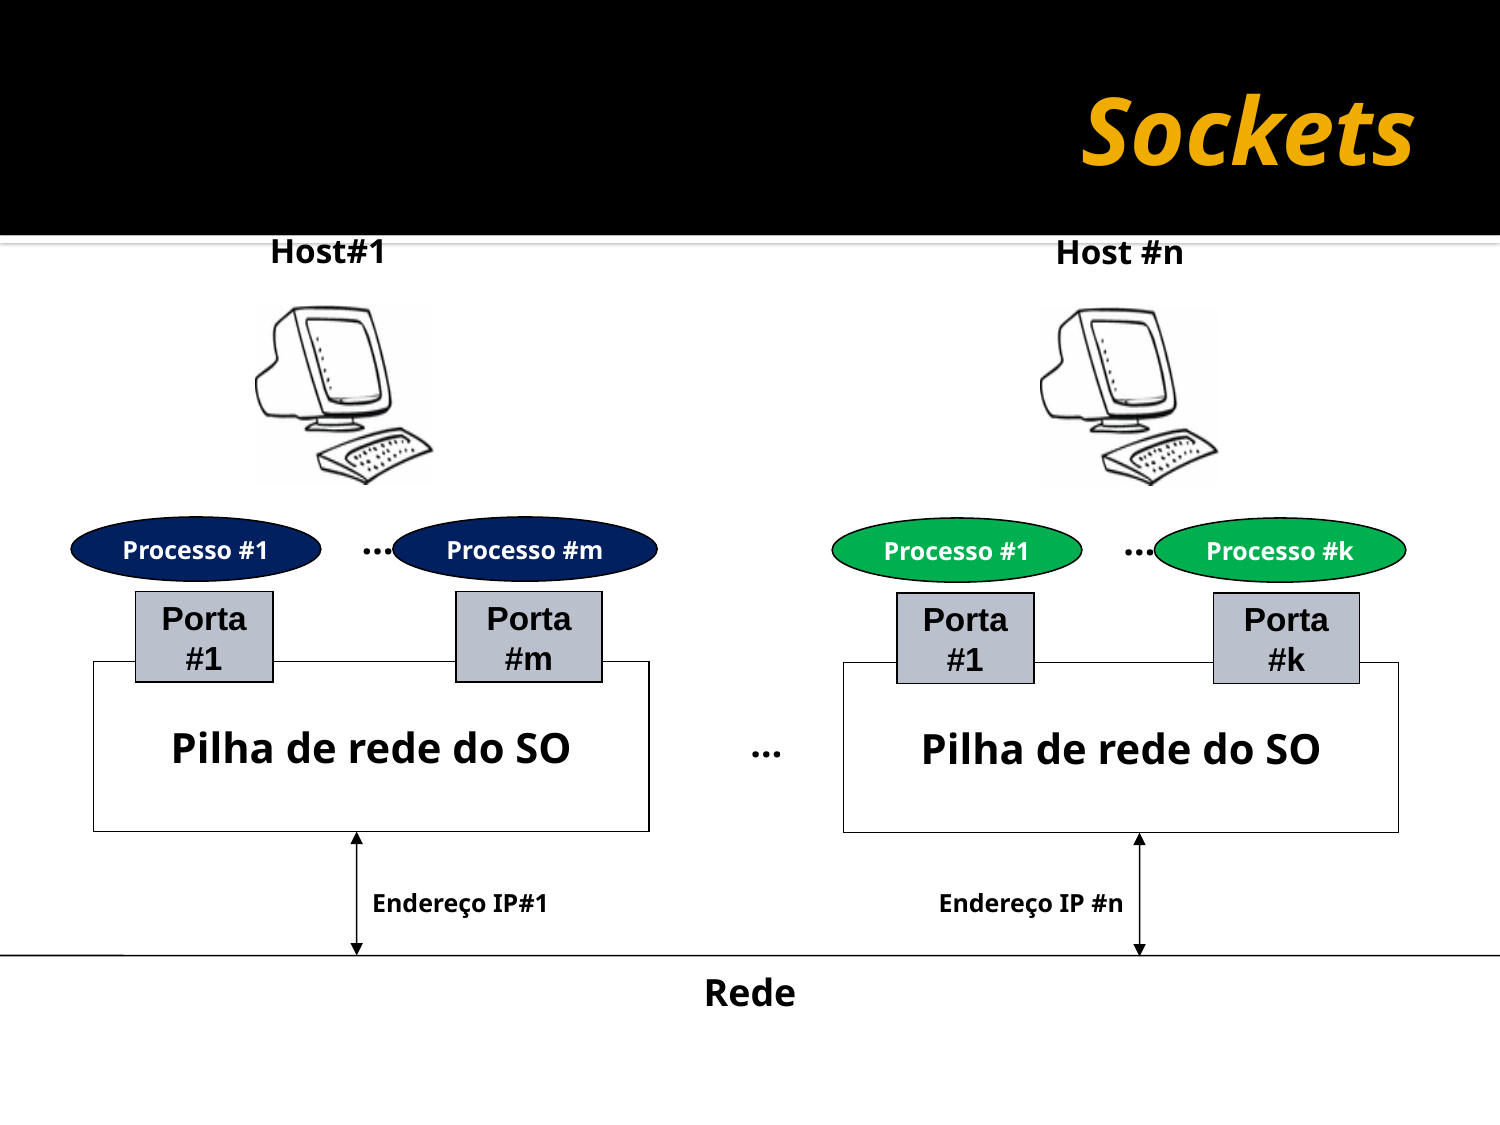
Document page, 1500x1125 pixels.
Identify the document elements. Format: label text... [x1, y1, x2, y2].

text_box Porta #1 [896, 592, 1034, 684]
text_box Host#1 [255, 222, 403, 278]
text_box Processo #m [409, 516, 658, 582]
text_box Pilha de rede do SO [843, 662, 1399, 833]
text_box … [346, 509, 409, 570]
text_box Endereço IP #n [923, 879, 1140, 926]
text_box … [1108, 510, 1171, 571]
text_box … [735, 712, 798, 773]
text_box Endereço IP#1 [357, 879, 564, 926]
text_box Porta #1 [135, 591, 273, 683]
text_box Porta #m [455, 591, 603, 683]
text_box Pilha de rede do SO [93, 661, 649, 832]
text_box Rede [656, 960, 844, 1022]
picture [255, 305, 434, 485]
text_box Processo #k [1171, 517, 1406, 583]
picture [1040, 307, 1219, 486]
text_box Processo #1 [832, 517, 1082, 583]
text_box Processo #1 [71, 516, 321, 582]
text_box Porta #k [1213, 592, 1360, 684]
title Sockets [75, 25, 1425, 231]
text_box Host #n [1040, 223, 1199, 279]
